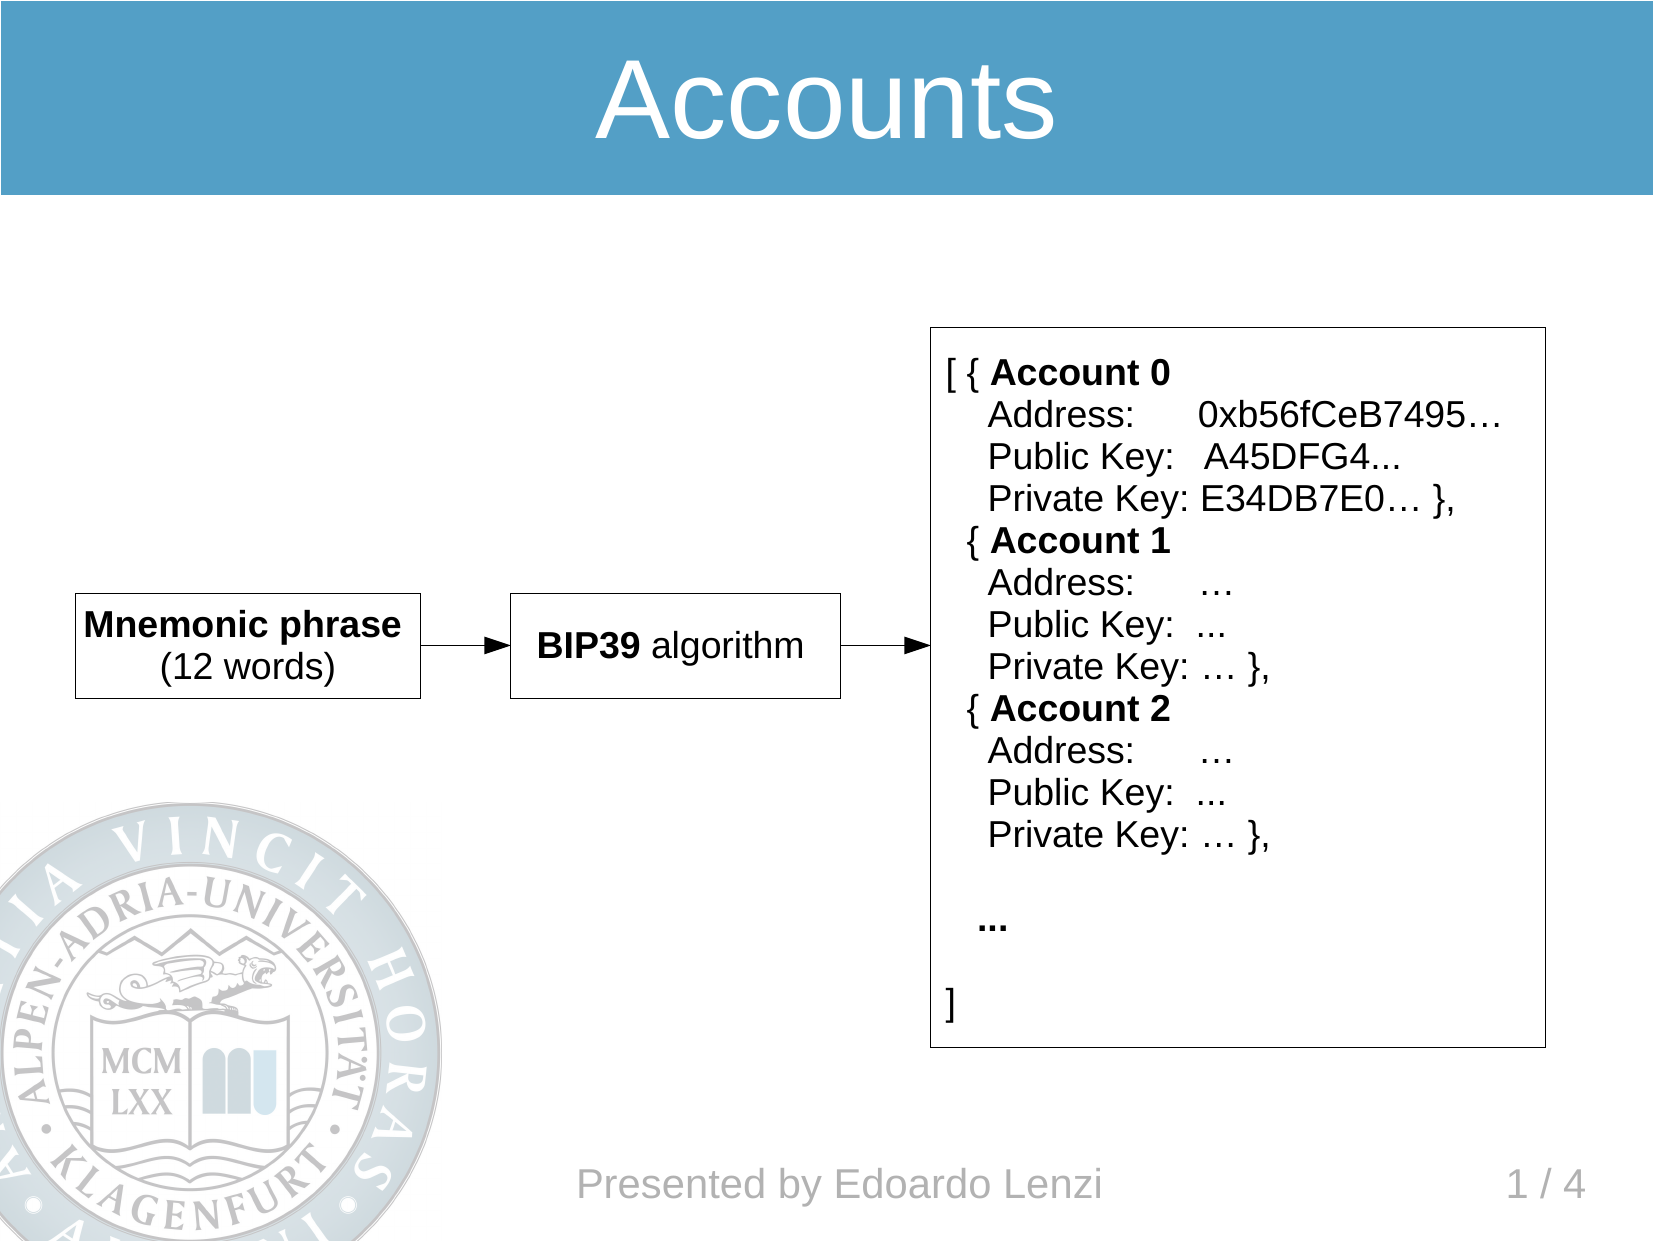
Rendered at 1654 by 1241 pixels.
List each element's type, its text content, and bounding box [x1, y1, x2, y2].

text_box [ { Account 0 Address: 0xb56fCeB7495… Public Key: A45DFG4... Private Key: E34DB7E0… }, { Account 1 Address: … Public Key: ... Private Key: … }, { Account 2 Address: … Public Key: ... Private Key: … }, ... ] [930, 327, 1546, 1048]
text_box BIP39 algorithm [510, 593, 841, 699]
title Accounts [82, 0, 1571, 204]
text_box [1571, 0, 1654, 196]
list Presented by Edoardo Lenzi 1 / 4 [505, 1160, 1654, 1241]
text_box [0, 0, 82, 196]
text_box [0, 801, 452, 1241]
text_box Mnemonic phrase (12 words) [75, 593, 421, 699]
